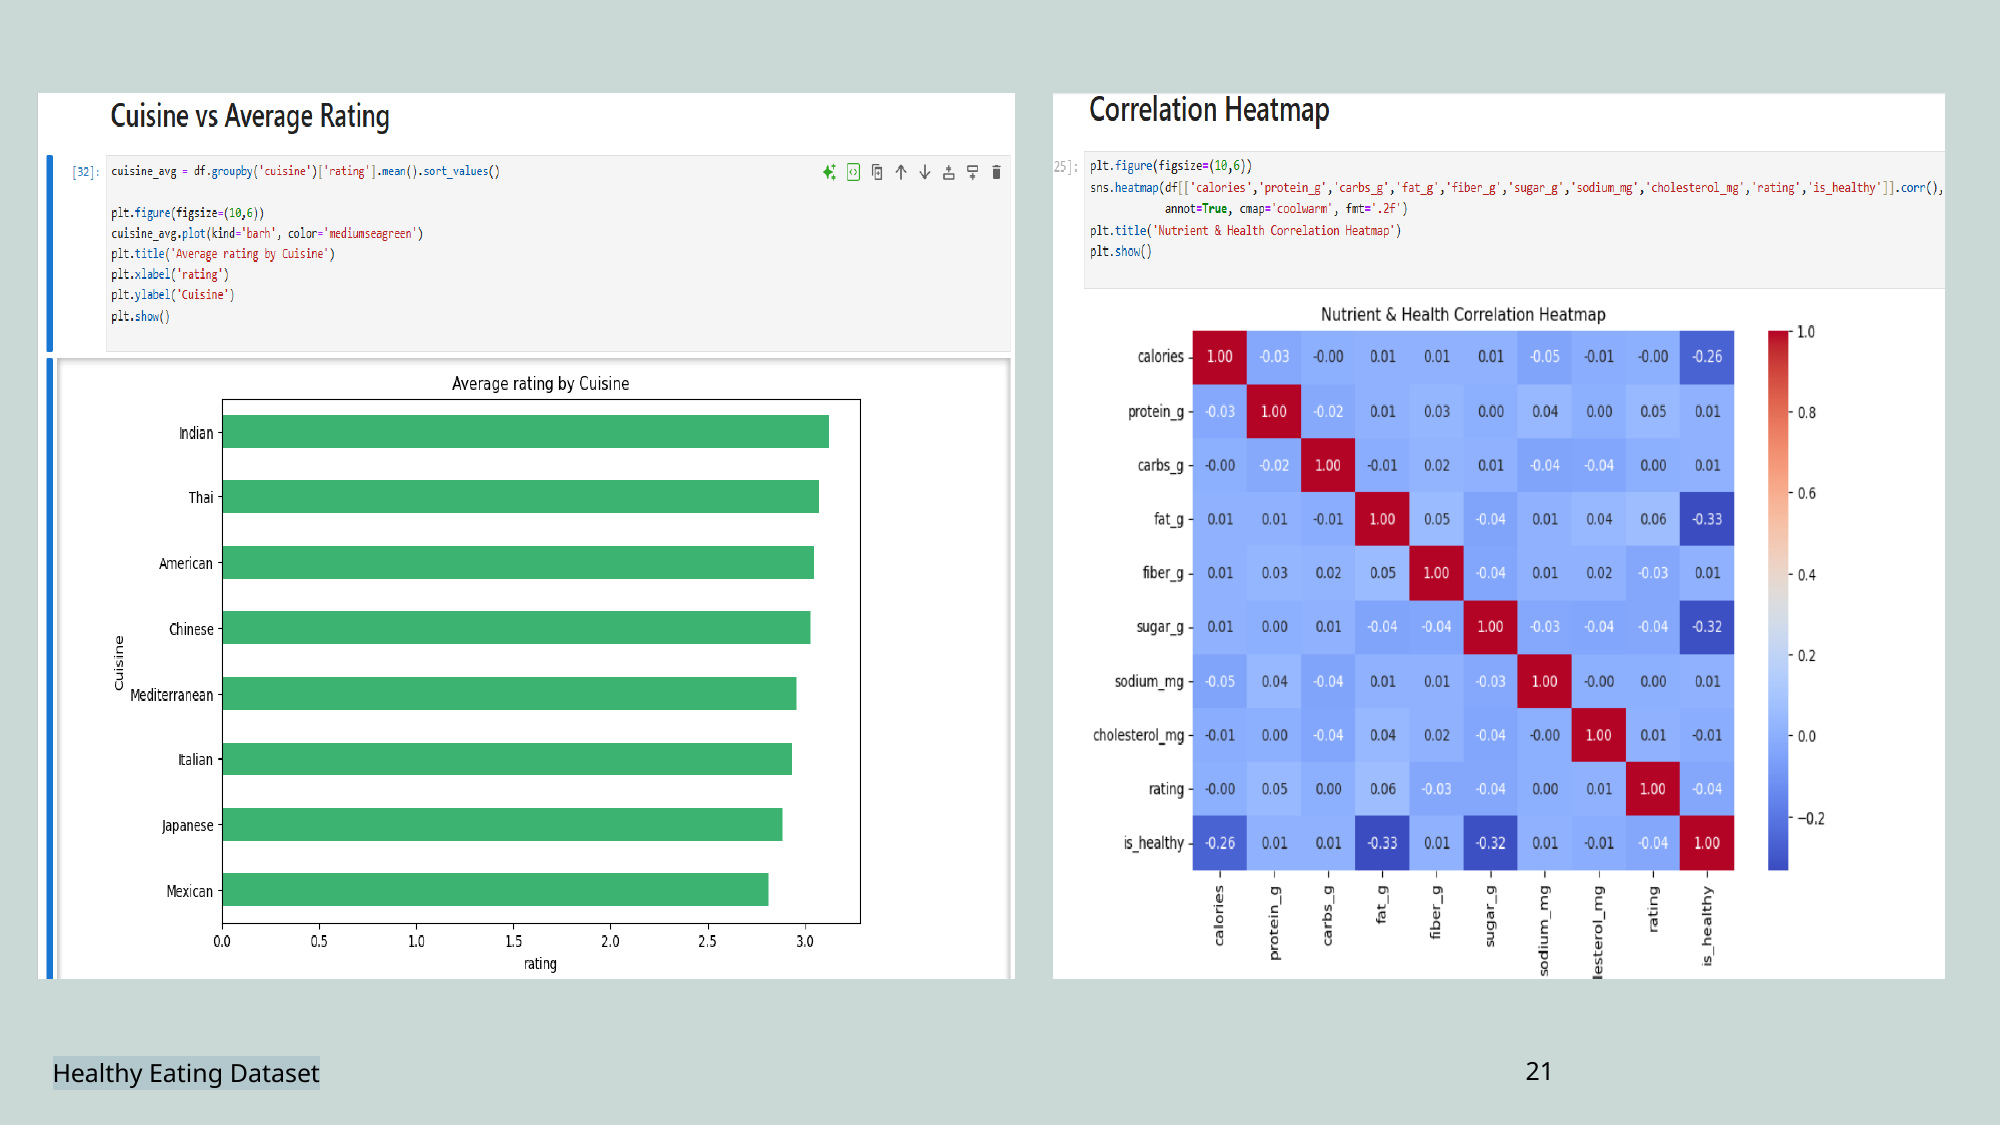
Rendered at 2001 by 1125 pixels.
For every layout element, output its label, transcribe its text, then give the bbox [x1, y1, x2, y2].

picture [1053, 93, 1945, 979]
text_box [1510, 1042, 1961, 1103]
picture [37, 93, 1015, 979]
text_box Healthy Eating Dataset [37, 1042, 713, 1103]
